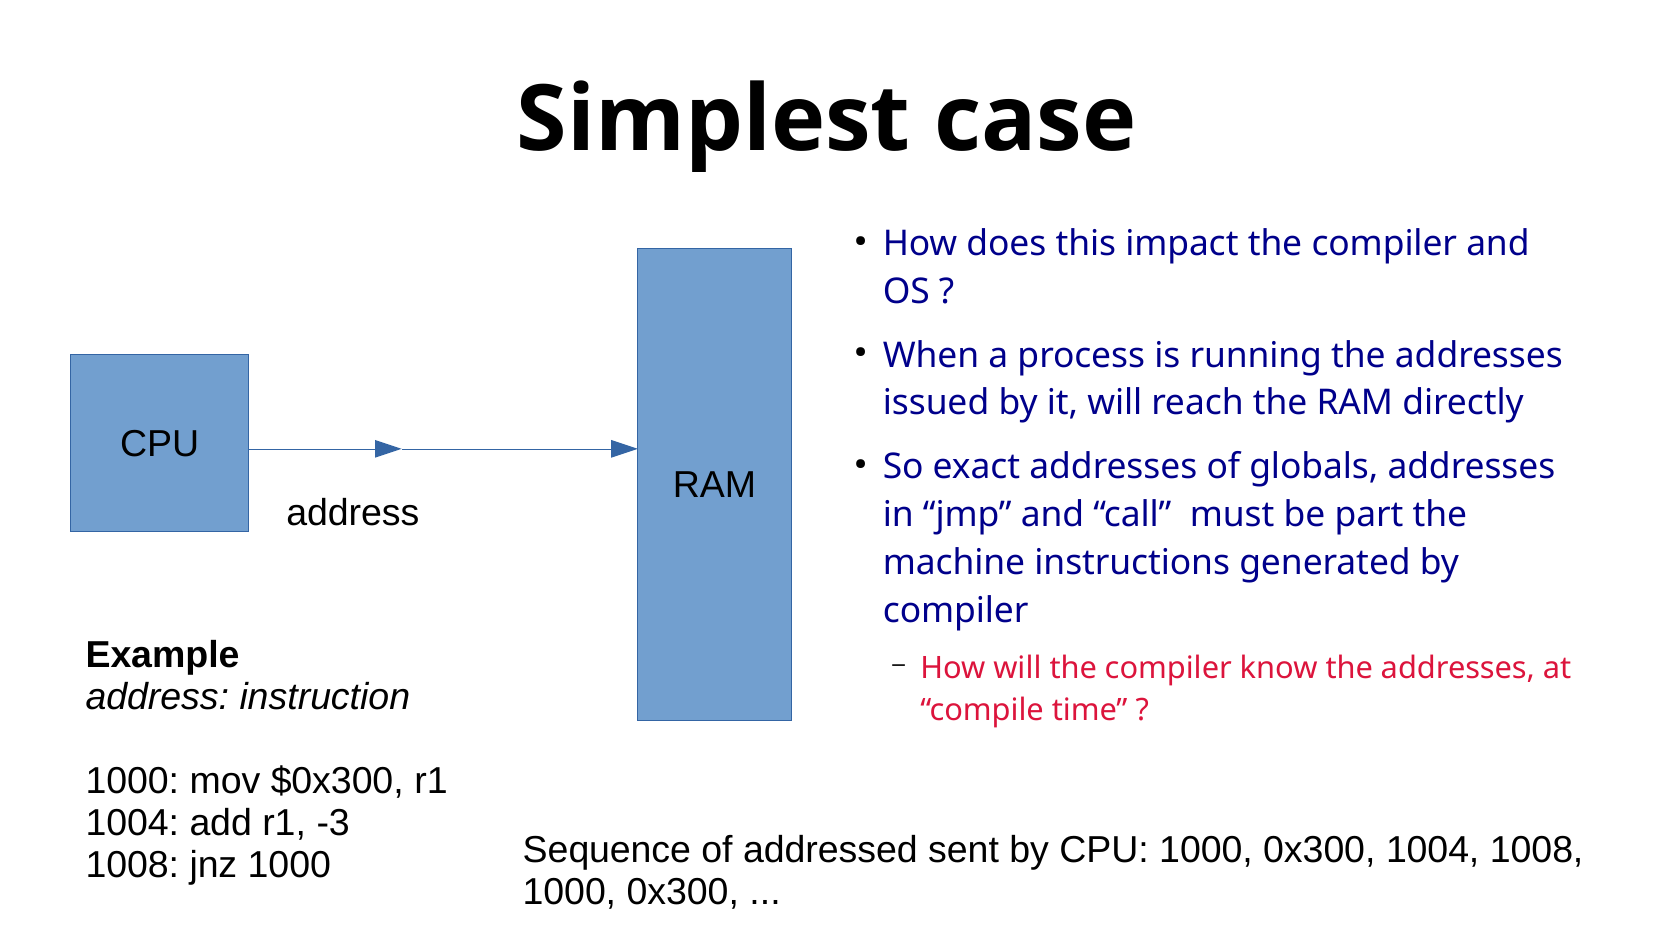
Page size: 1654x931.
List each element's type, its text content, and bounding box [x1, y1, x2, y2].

text_box Example address: instruction 1000: mov $0x300, r1 1004: add r1, -3 1008: jnz 1000 [70, 625, 603, 893]
text_box RAM [637, 248, 792, 721]
text_box Sequence of addressed sent by CPU: 1000, 0x300, 1004, 1008, 1000, 0x300, ... [507, 820, 1619, 920]
text_box CPU [70, 354, 249, 532]
title Simplest case [82, 37, 1571, 193]
list How does this impact the compiler and OS ? When a process is running the addresses issued by it, will reach the RAM directly So exact addresses of globals, addresses in “jmp” and “call” must be part the machine instructions generated by compiler How will the compiler know the addresses, at “compile time” ? [845, 217, 1572, 758]
text_box address [271, 484, 435, 542]
